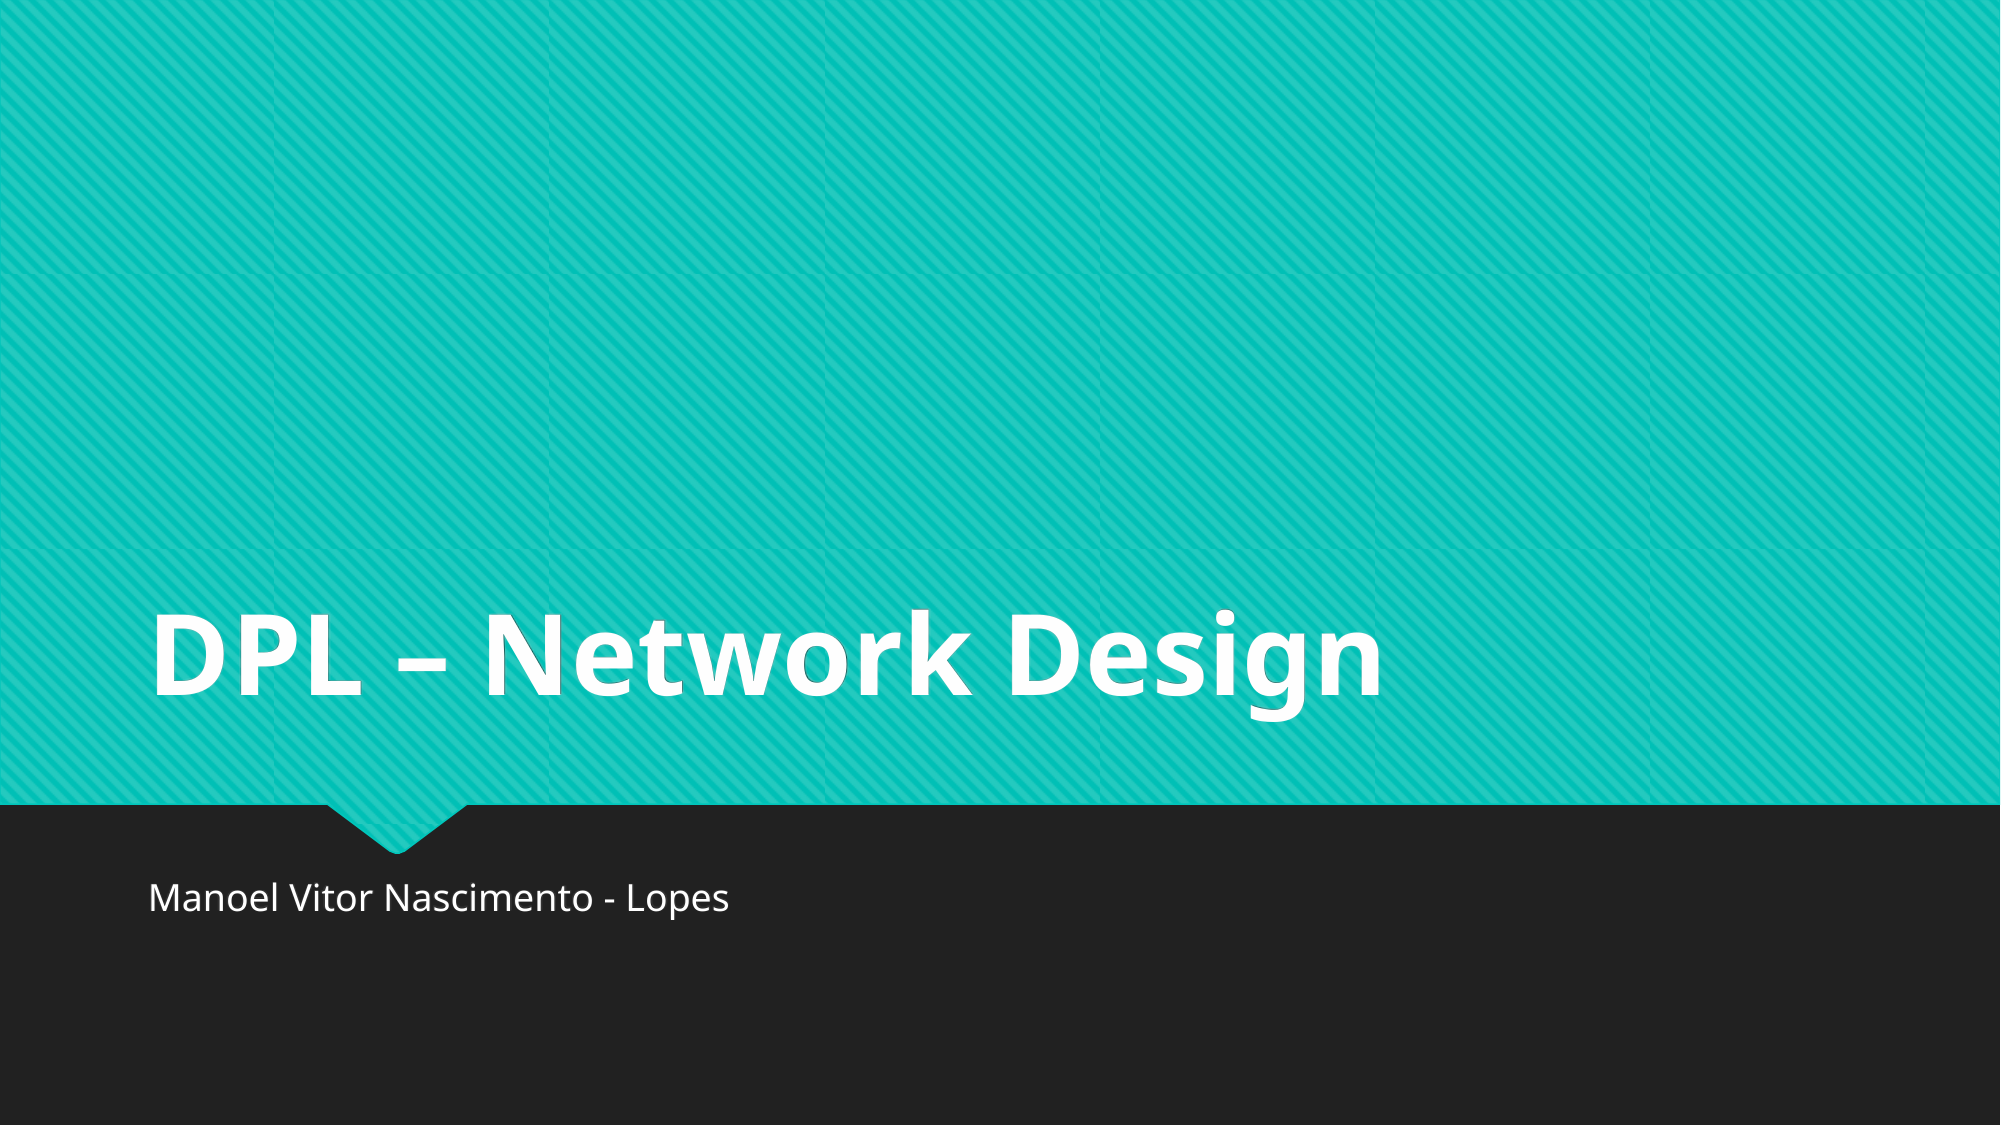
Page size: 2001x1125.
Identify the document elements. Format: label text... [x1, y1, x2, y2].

subtitle Manoel Vitor Nascimento - Lopes [132, 866, 1868, 938]
title DPL – Network Design [132, 237, 1868, 726]
